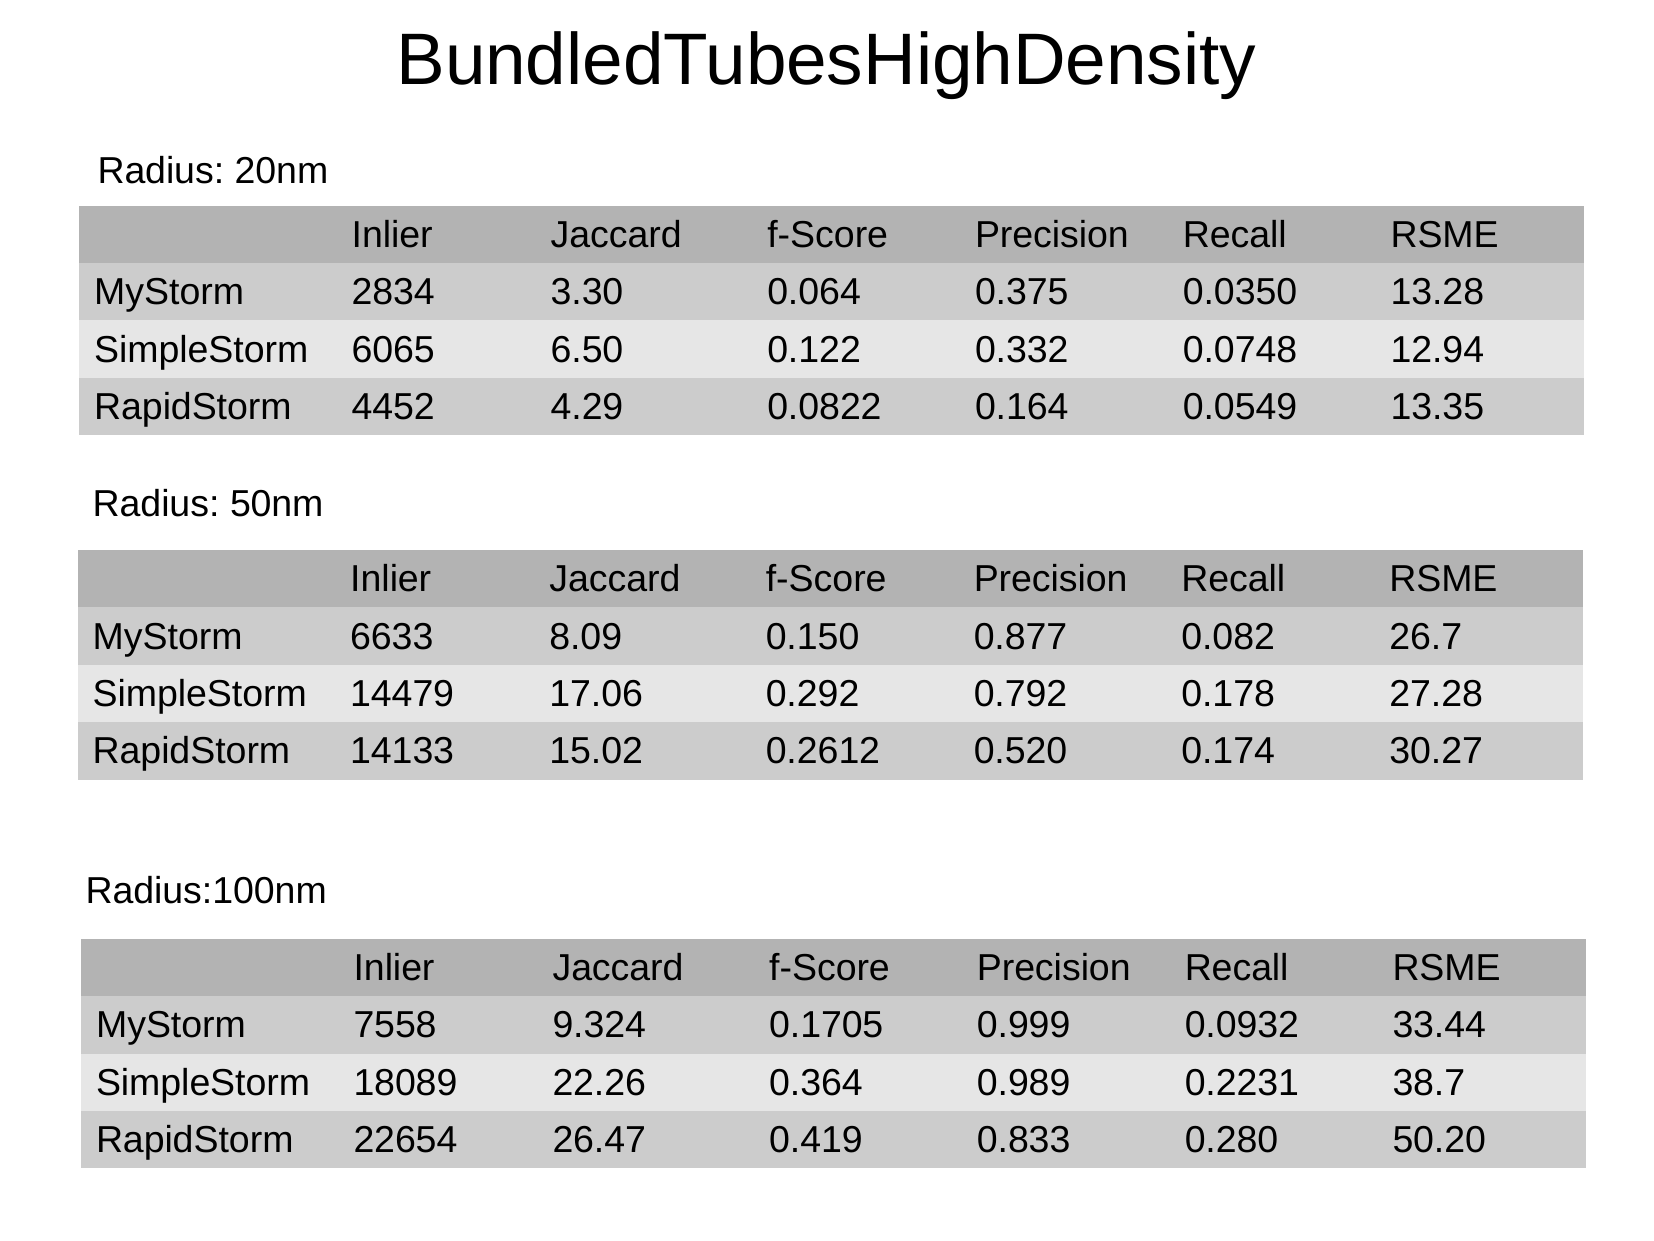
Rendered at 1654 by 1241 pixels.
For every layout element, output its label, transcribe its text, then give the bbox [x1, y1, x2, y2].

table_cell 3.30 [536, 263, 752, 320]
table_header Recall [1167, 550, 1375, 607]
table_header Recall [1170, 939, 1378, 996]
table_header Jaccard [536, 206, 752, 263]
table_header [78, 550, 335, 607]
table_cell 0.0549 [1168, 378, 1376, 435]
table_header Precision [959, 550, 1167, 607]
table_cell 4.29 [536, 378, 752, 435]
table_cell 0.833 [962, 1111, 1170, 1168]
table_cell 38.7 [1378, 1054, 1586, 1111]
table_cell 14133 [335, 722, 535, 780]
table_cell 0.989 [962, 1054, 1170, 1111]
table_cell 0.122 [752, 320, 960, 378]
table_cell 0.0350 [1168, 263, 1376, 320]
table_header Inlier [337, 206, 536, 263]
table_cell 0.064 [752, 263, 960, 320]
table_header [81, 939, 339, 996]
table_cell 30.27 [1375, 722, 1583, 780]
title BundledTubesHighDensity [82, 11, 1571, 107]
table_cell RapidStorm [78, 722, 335, 780]
table_header RSME [1378, 939, 1586, 996]
table_cell 0.419 [754, 1111, 962, 1168]
table_cell 0.178 [1167, 665, 1375, 722]
table_cell 6633 [335, 607, 535, 665]
table_header [79, 206, 337, 263]
table_header Inlier [335, 550, 535, 607]
table_cell 2834 [337, 263, 536, 320]
table_cell 0.1705 [754, 996, 962, 1054]
table_header Jaccard [535, 550, 751, 607]
table_cell 0.999 [962, 996, 1170, 1054]
table_cell 6065 [337, 320, 536, 378]
table_cell 17.06 [535, 665, 751, 722]
table_cell 18089 [339, 1054, 538, 1111]
table_cell 0.877 [959, 607, 1167, 665]
table_cell 0.082 [1167, 607, 1375, 665]
table_cell 0.2612 [751, 722, 959, 780]
table_header Inlier [339, 939, 538, 996]
table_header Recall [1168, 206, 1376, 263]
text_box Radius: 50nm [77, 474, 433, 532]
table_header RSME [1376, 206, 1584, 263]
table_cell 22.26 [538, 1054, 754, 1111]
text_box Radius:100nm [70, 862, 426, 920]
table_cell SimpleStorm [79, 320, 337, 378]
table_cell 0.0822 [752, 378, 960, 435]
table_cell 22654 [339, 1111, 538, 1168]
table_cell 14479 [335, 665, 535, 722]
table_header f-Score [751, 550, 959, 607]
table_header f-Score [754, 939, 962, 996]
table_cell 0.280 [1170, 1111, 1378, 1168]
table_cell 4452 [337, 378, 536, 435]
table_cell 0.332 [960, 320, 1168, 378]
table_header Precision [960, 206, 1168, 263]
table_cell MyStorm [79, 263, 337, 320]
table_cell RapidStorm [79, 378, 337, 435]
table_header Jaccard [538, 939, 754, 996]
table_cell 33.44 [1378, 996, 1586, 1054]
table_cell 9.324 [538, 996, 754, 1054]
table_cell 15.02 [535, 722, 751, 780]
table_cell 8.09 [535, 607, 751, 665]
table_cell 0.2231 [1170, 1054, 1378, 1111]
table_cell RapidStorm [81, 1111, 339, 1168]
table_cell 0.174 [1167, 722, 1375, 780]
table_cell 0.0932 [1170, 996, 1378, 1054]
table_cell 0.292 [751, 665, 959, 722]
table_cell MyStorm [81, 996, 339, 1054]
text_box Radius: 20nm [82, 141, 402, 199]
table_cell 50.20 [1378, 1111, 1586, 1168]
table_header f-Score [752, 206, 960, 263]
table_cell 0.0748 [1168, 320, 1376, 378]
table_cell 12.94 [1376, 320, 1584, 378]
table_cell 0.792 [959, 665, 1167, 722]
table_cell 0.164 [960, 378, 1168, 435]
table_cell SimpleStorm [81, 1054, 339, 1111]
table_cell 0.520 [959, 722, 1167, 780]
table_header RSME [1375, 550, 1583, 607]
table_cell 13.28 [1376, 263, 1584, 320]
table_cell SimpleStorm [78, 665, 335, 722]
table_cell 0.375 [960, 263, 1168, 320]
table_cell 26.7 [1375, 607, 1583, 665]
table_cell 0.150 [751, 607, 959, 665]
table_cell 13.35 [1376, 378, 1584, 435]
table_cell 27.28 [1375, 665, 1583, 722]
table_cell 7558 [339, 996, 538, 1054]
table_header Precision [962, 939, 1170, 996]
table_cell 0.364 [754, 1054, 962, 1111]
table_cell 26.47 [538, 1111, 754, 1168]
table_cell MyStorm [78, 607, 335, 665]
table_cell 6.50 [536, 320, 752, 378]
